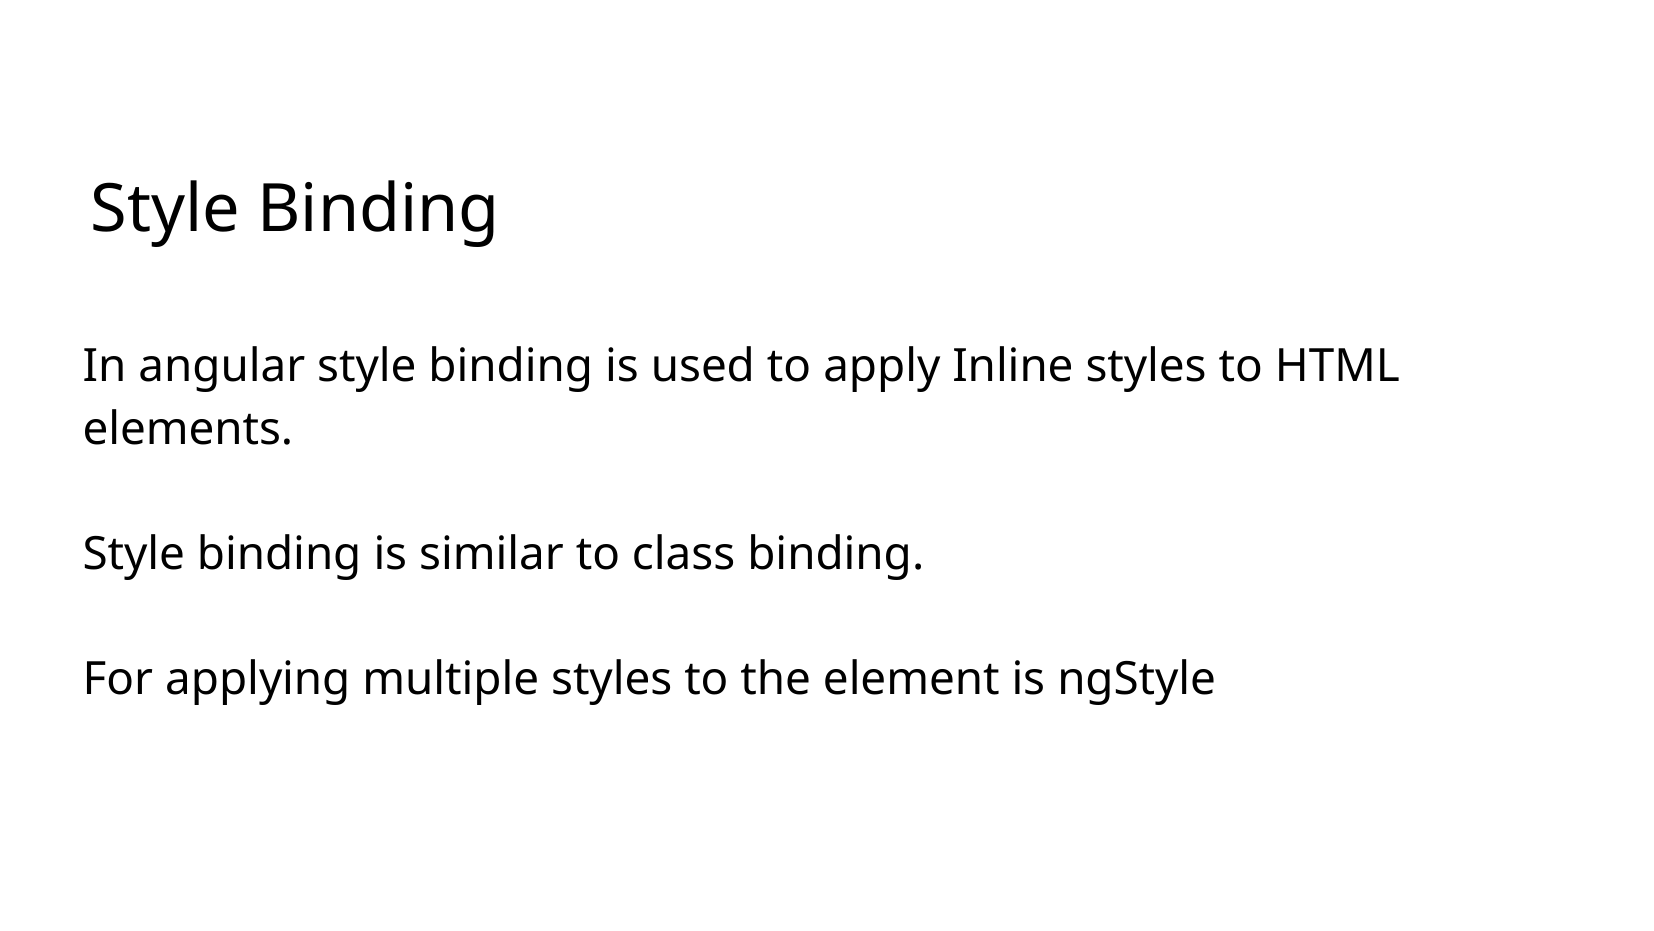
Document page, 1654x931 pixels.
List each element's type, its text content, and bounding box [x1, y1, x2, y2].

subtitle In angular style binding is used to apply Inline styles to HTML elements. Style binding is similar to class binding. For applying multiple styles to the element is ngStyle [82, 307, 1571, 734]
title Style Binding [59, 138, 532, 272]
